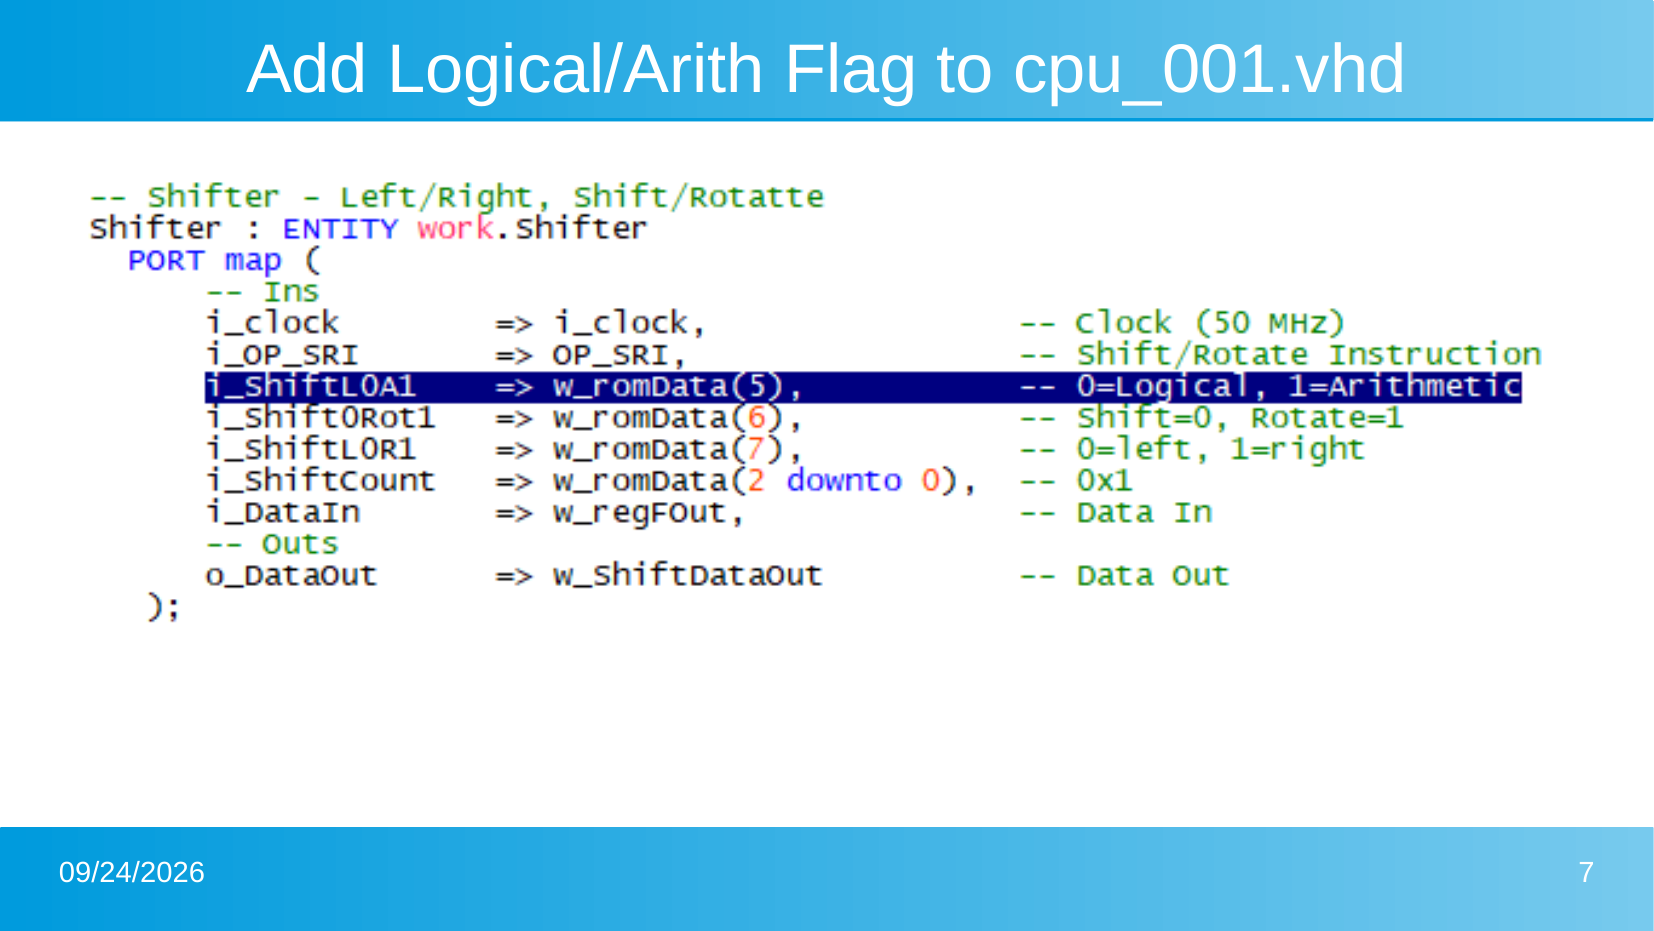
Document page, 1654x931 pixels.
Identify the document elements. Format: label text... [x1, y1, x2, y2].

picture [75, 181, 1554, 632]
title Add Logical/Arith Flag to cpu_001.vhd [59, 29, 1595, 108]
